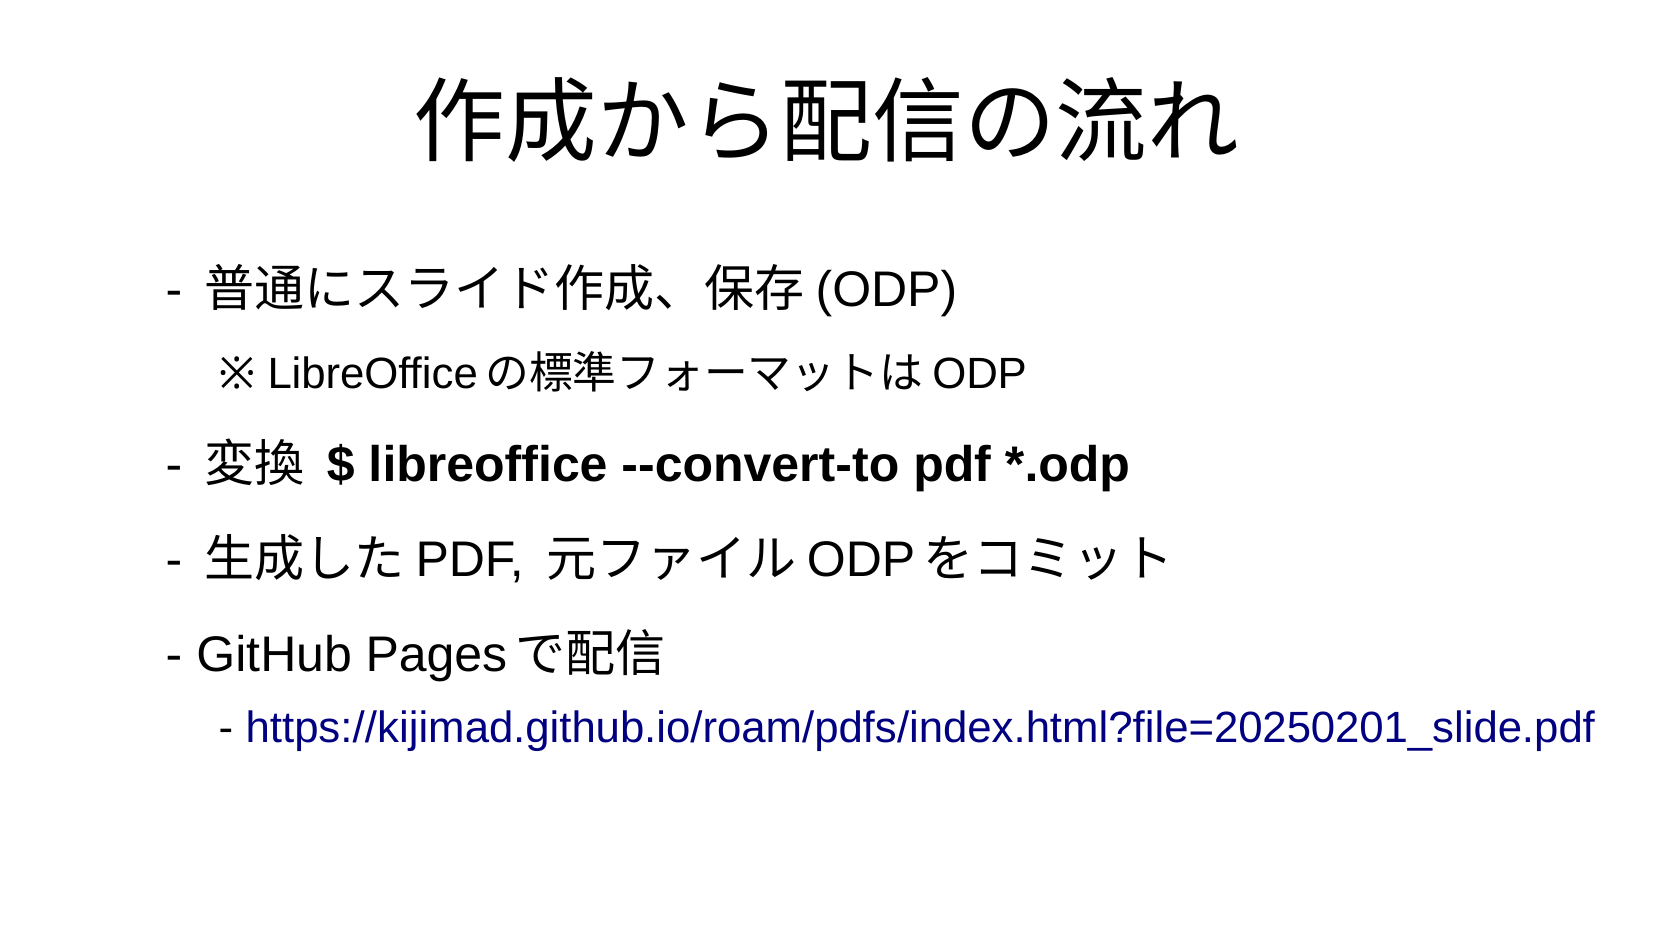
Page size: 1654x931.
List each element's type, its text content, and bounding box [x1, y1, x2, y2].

title 作成から配信の流れ [82, 37, 1571, 193]
list - 普通にスライド作成、保存(ODP) ※ LibreOfficeの標準フォーマットはODP - 変換 $ libreoffice --convert-to pdf *.odp - 生成したPDF, 元ファイルODPをコミット - GitHub Pagesで配信 - https://kijimad.github.io/roam/pdfs/index.html?file=20250201_slide.pdf [112, 248, 1601, 788]
